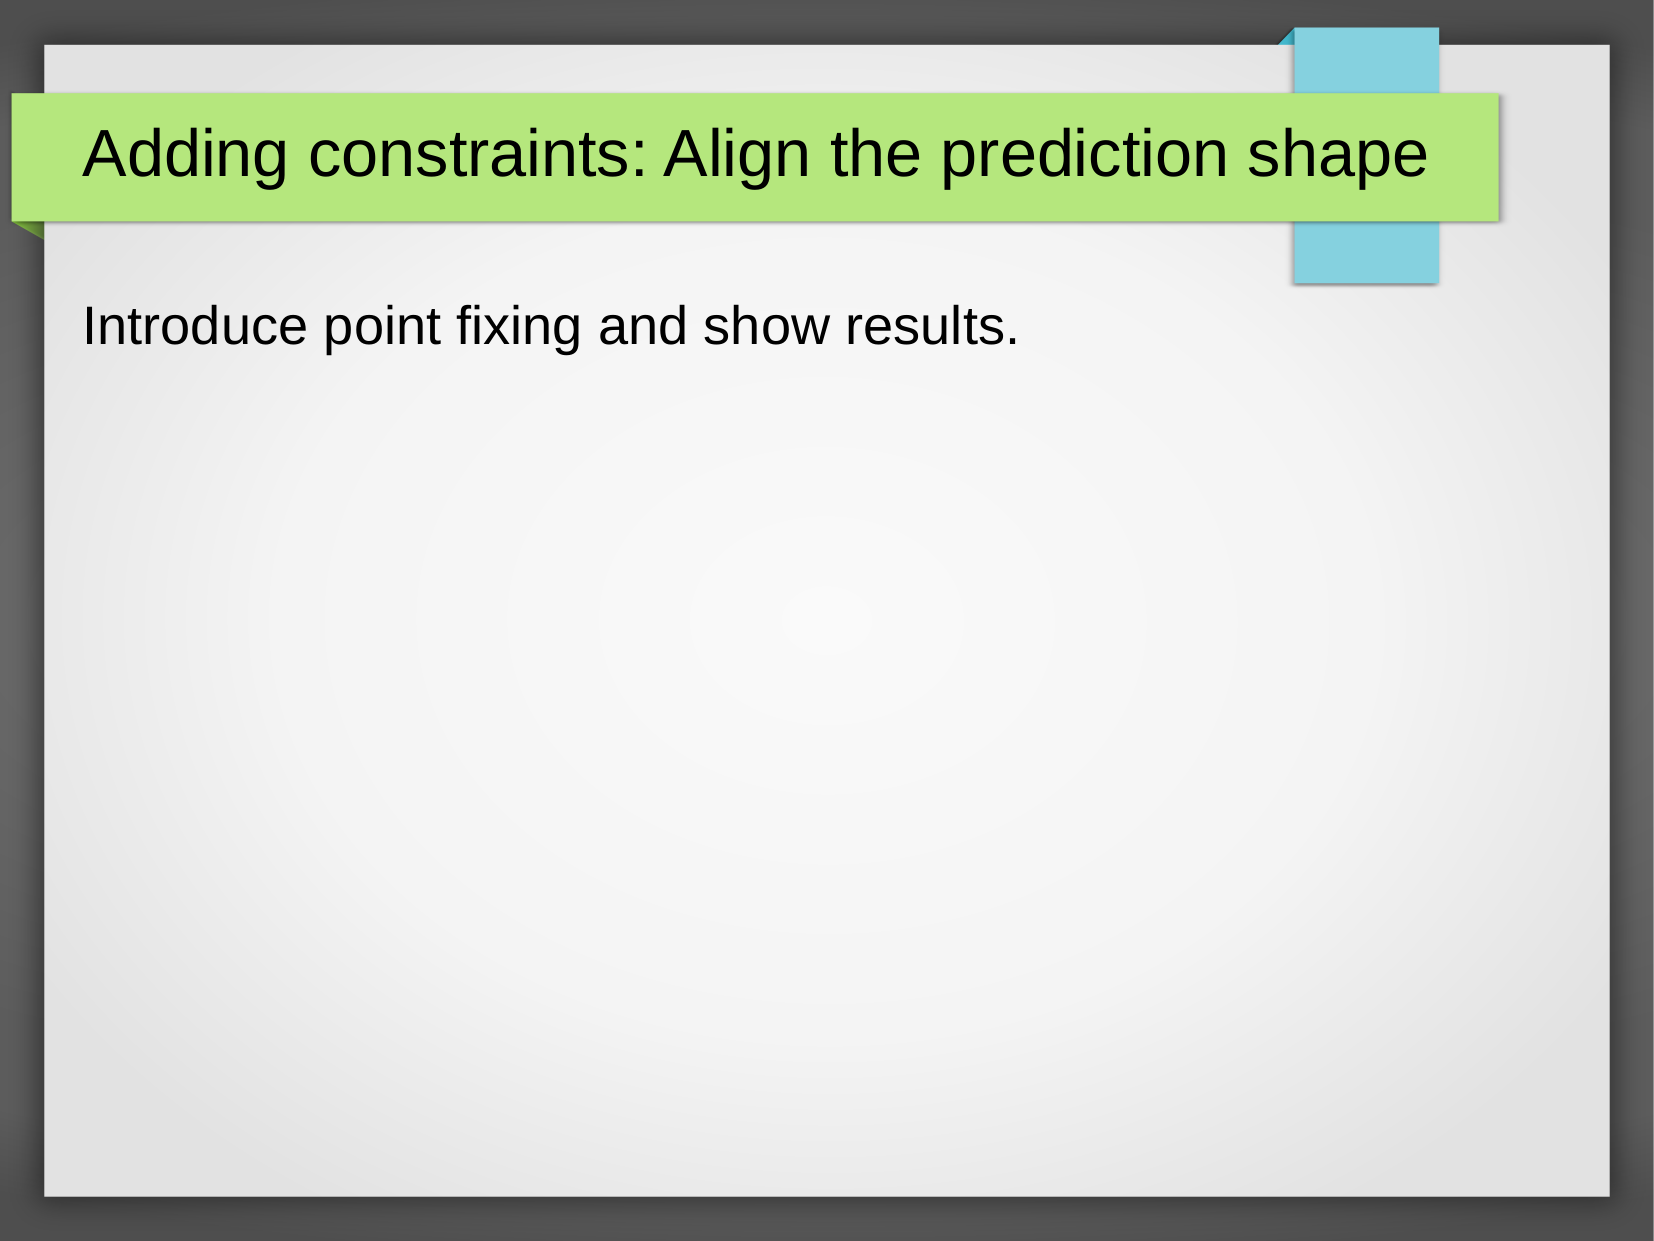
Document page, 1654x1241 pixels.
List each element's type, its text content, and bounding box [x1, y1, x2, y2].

list Introduce point fixing and show results. [82, 295, 1571, 1015]
picture [0, 0, 1654, 1241]
title Adding constraints: Align the prediction shape [82, 74, 1531, 233]
